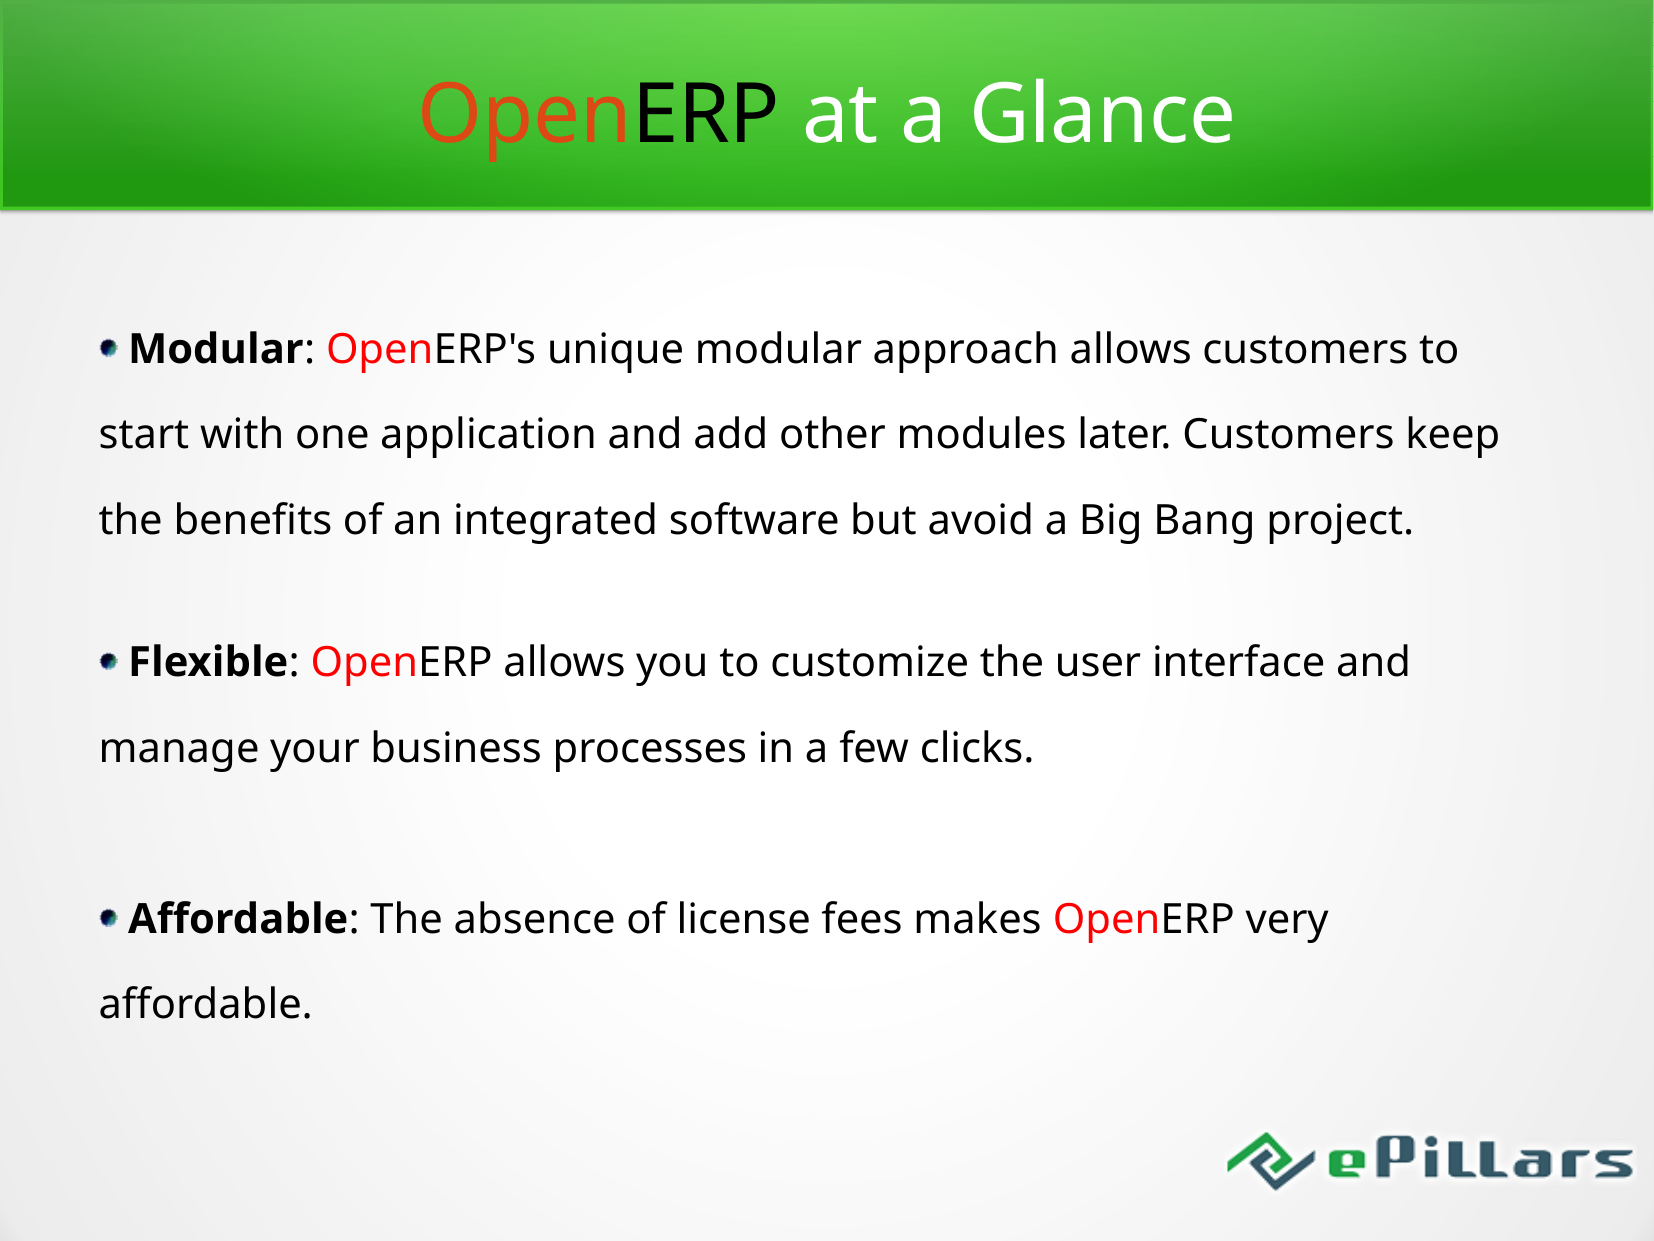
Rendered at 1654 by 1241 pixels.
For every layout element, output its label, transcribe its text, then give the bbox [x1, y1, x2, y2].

subtitle Modular: OpenERP's unique modular approach allows customers to start with one application and add other modules later. Customers keep the benefits of an integrated software but avoid a Big Bang project. Flexible: OpenERP allows you to customize the user interface and manage your business processes in a few clicks. Affordable: The absence of license fees makes OpenERP very affordable. [98, 300, 1554, 1021]
title OpenERP at a Glance [82, 30, 1571, 191]
picture [1224, 1124, 1637, 1201]
